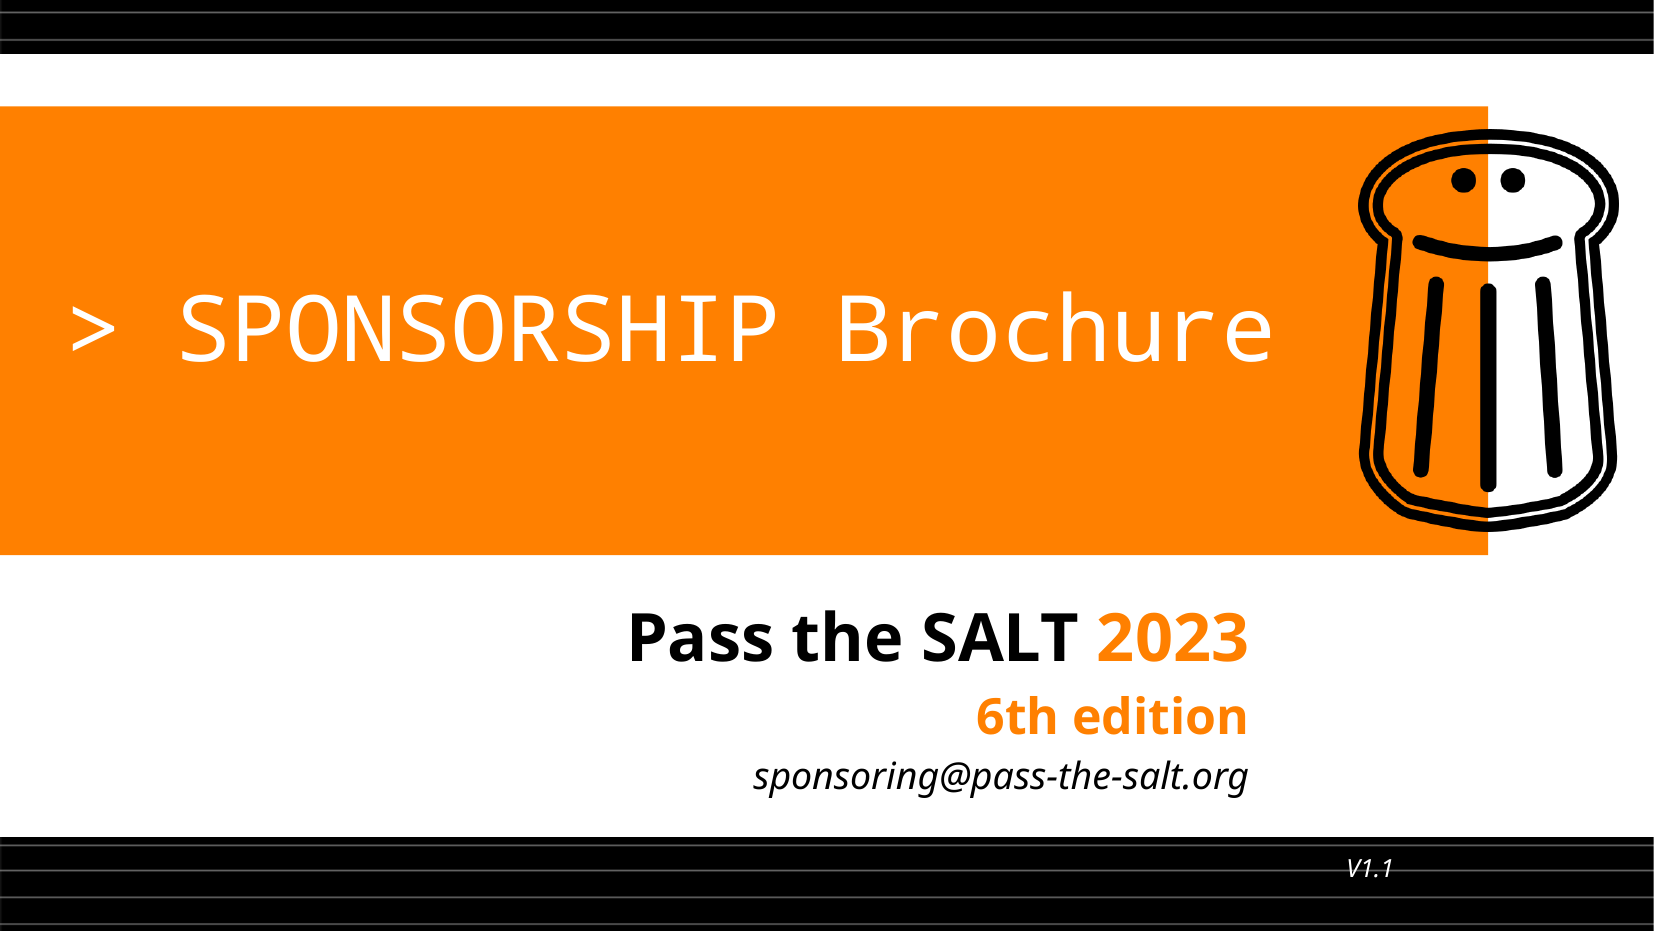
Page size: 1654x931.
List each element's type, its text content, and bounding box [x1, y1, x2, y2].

picture [0, 837, 1654, 931]
subtitle Pass the SALT 2023 6th edition sponsoring@pass-the-salt.org [625, 590, 1489, 824]
text_box V1.1 [1346, 850, 1430, 898]
title > SPONSORSHIP Brochure [0, 106, 1489, 556]
picture [1358, 129, 1619, 532]
picture [0, 0, 1654, 54]
